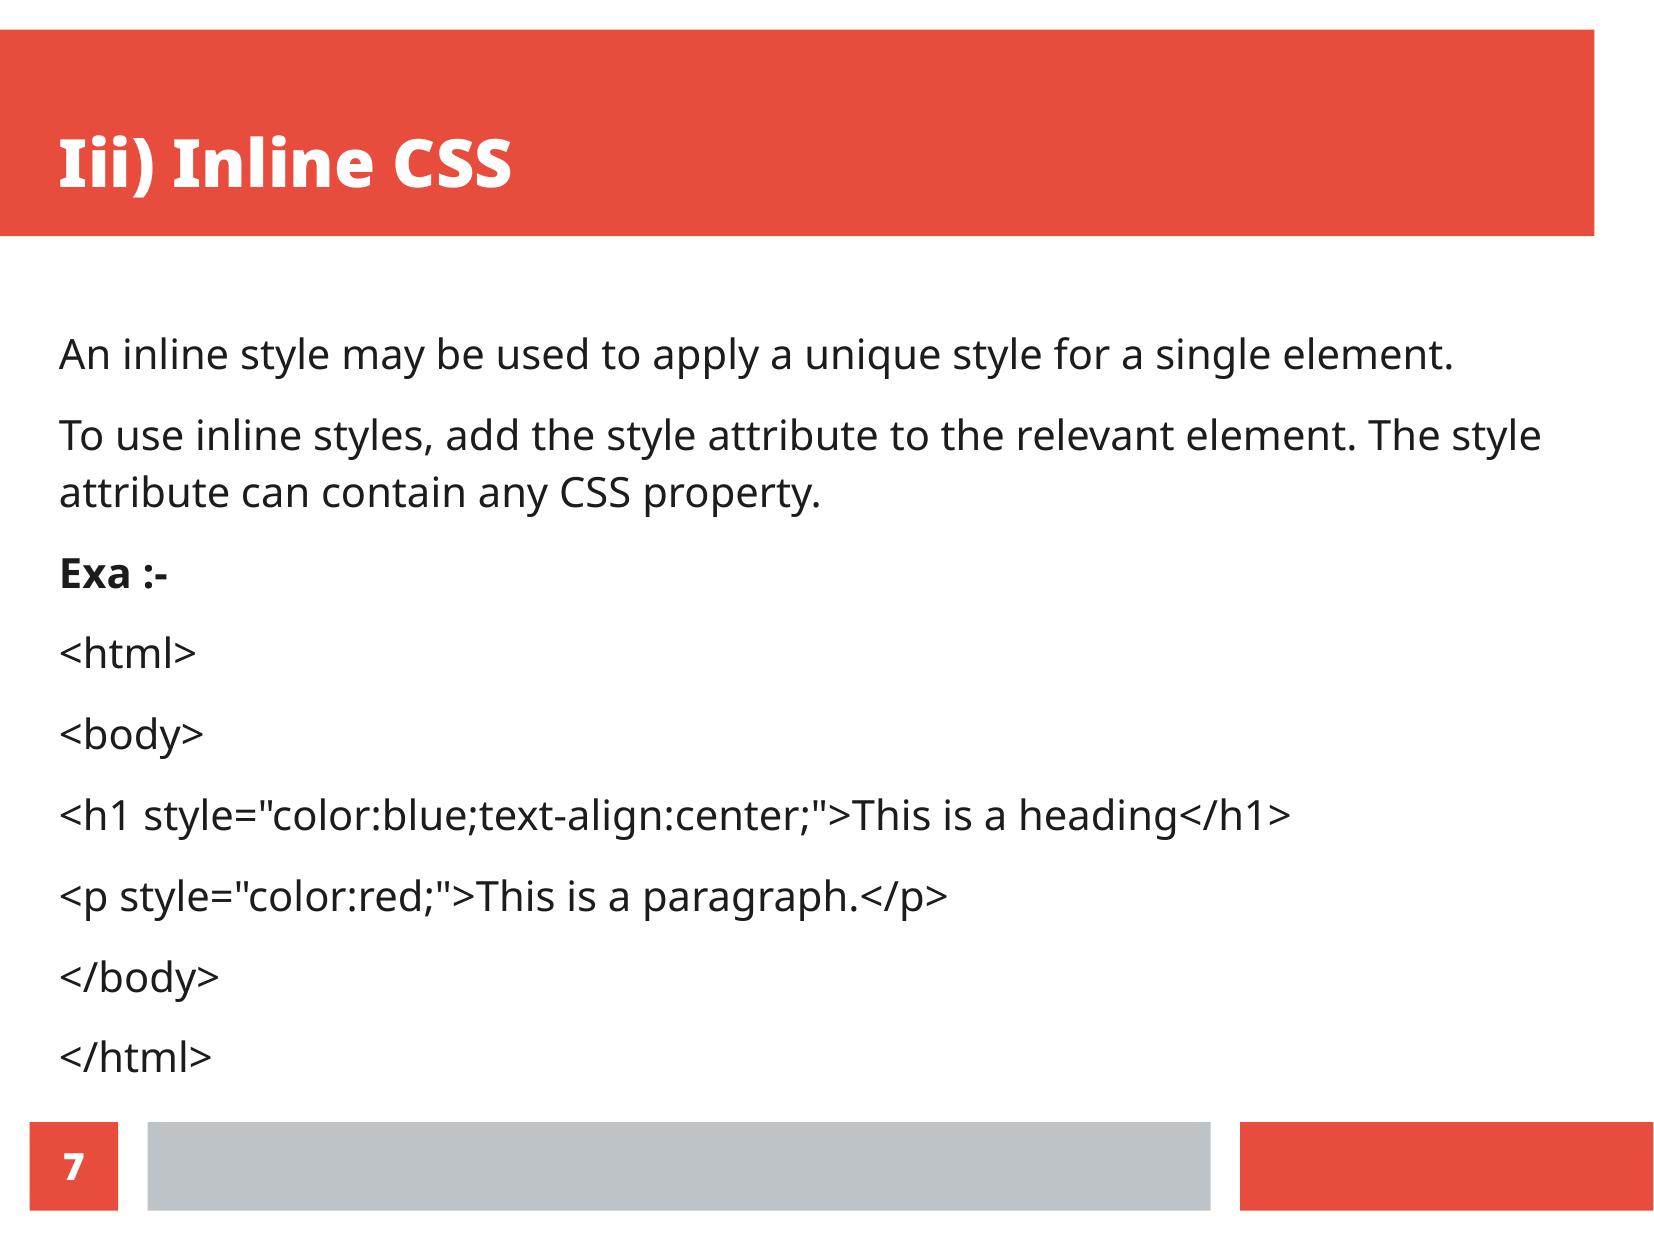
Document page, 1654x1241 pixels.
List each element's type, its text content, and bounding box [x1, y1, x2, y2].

list An inline style may be used to apply a unique style for a single element. To use inline styles, add the style attribute to the relevant element. The style attribute can contain any CSS property. Exa :- <html> <body> <h1 style="color:blue;text-align:center;">This is a heading</h1> <p style="color:red;">This is a paragraph.</p> </body> </html> [59, 324, 1565, 1093]
title Iii) Inline CSS [59, 59, 1595, 207]
